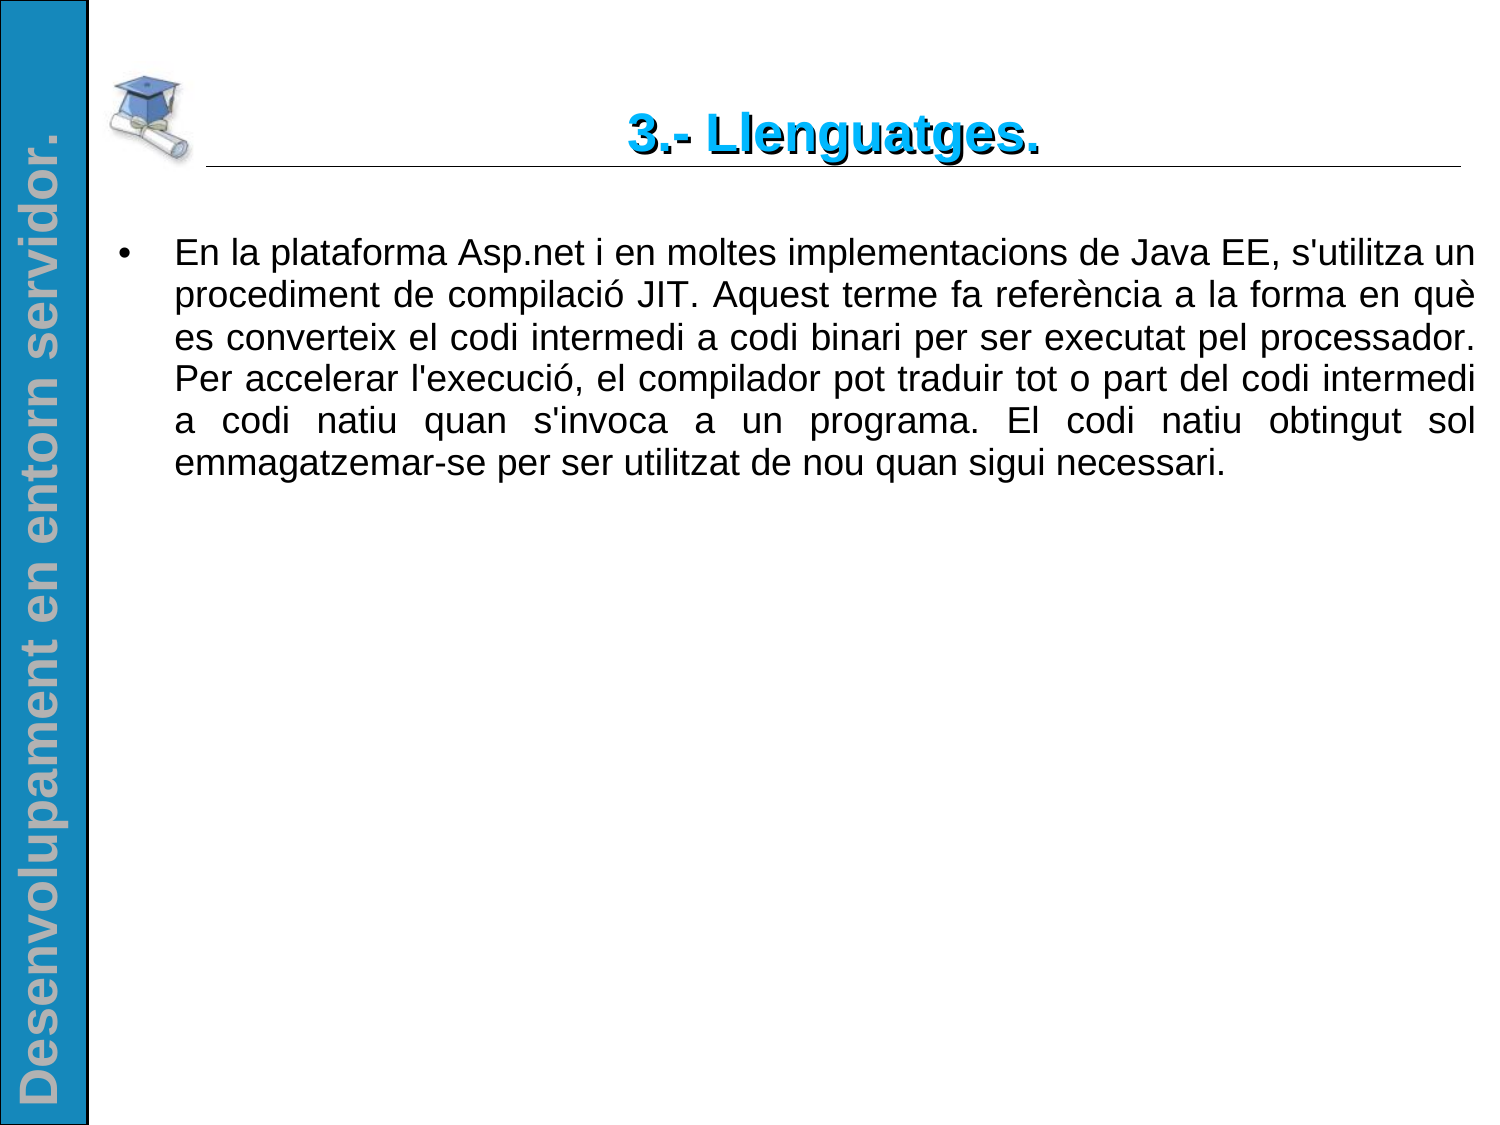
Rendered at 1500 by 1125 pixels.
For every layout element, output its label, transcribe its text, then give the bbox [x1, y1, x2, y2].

list En la plataforma Asp.net i en moltes implementacions de Java EE, s'utilitza un procediment de compilació JIT. Aquest terme fa referència a la forma en què es converteix el codi intermedi a codi binari per ser executat pel processador. Per accelerar l'execució, el compilador pot traduir tot o part del codi intermedi a codi natiu quan s'invoca a un programa. El codi natiu obtingut sol emmagatzemar-se per ser utilitzat de nou quan sigui necessari. [118, 231, 1477, 975]
title 3.- Llenguatges. [206, 88, 1447, 178]
picture [93, 61, 206, 174]
